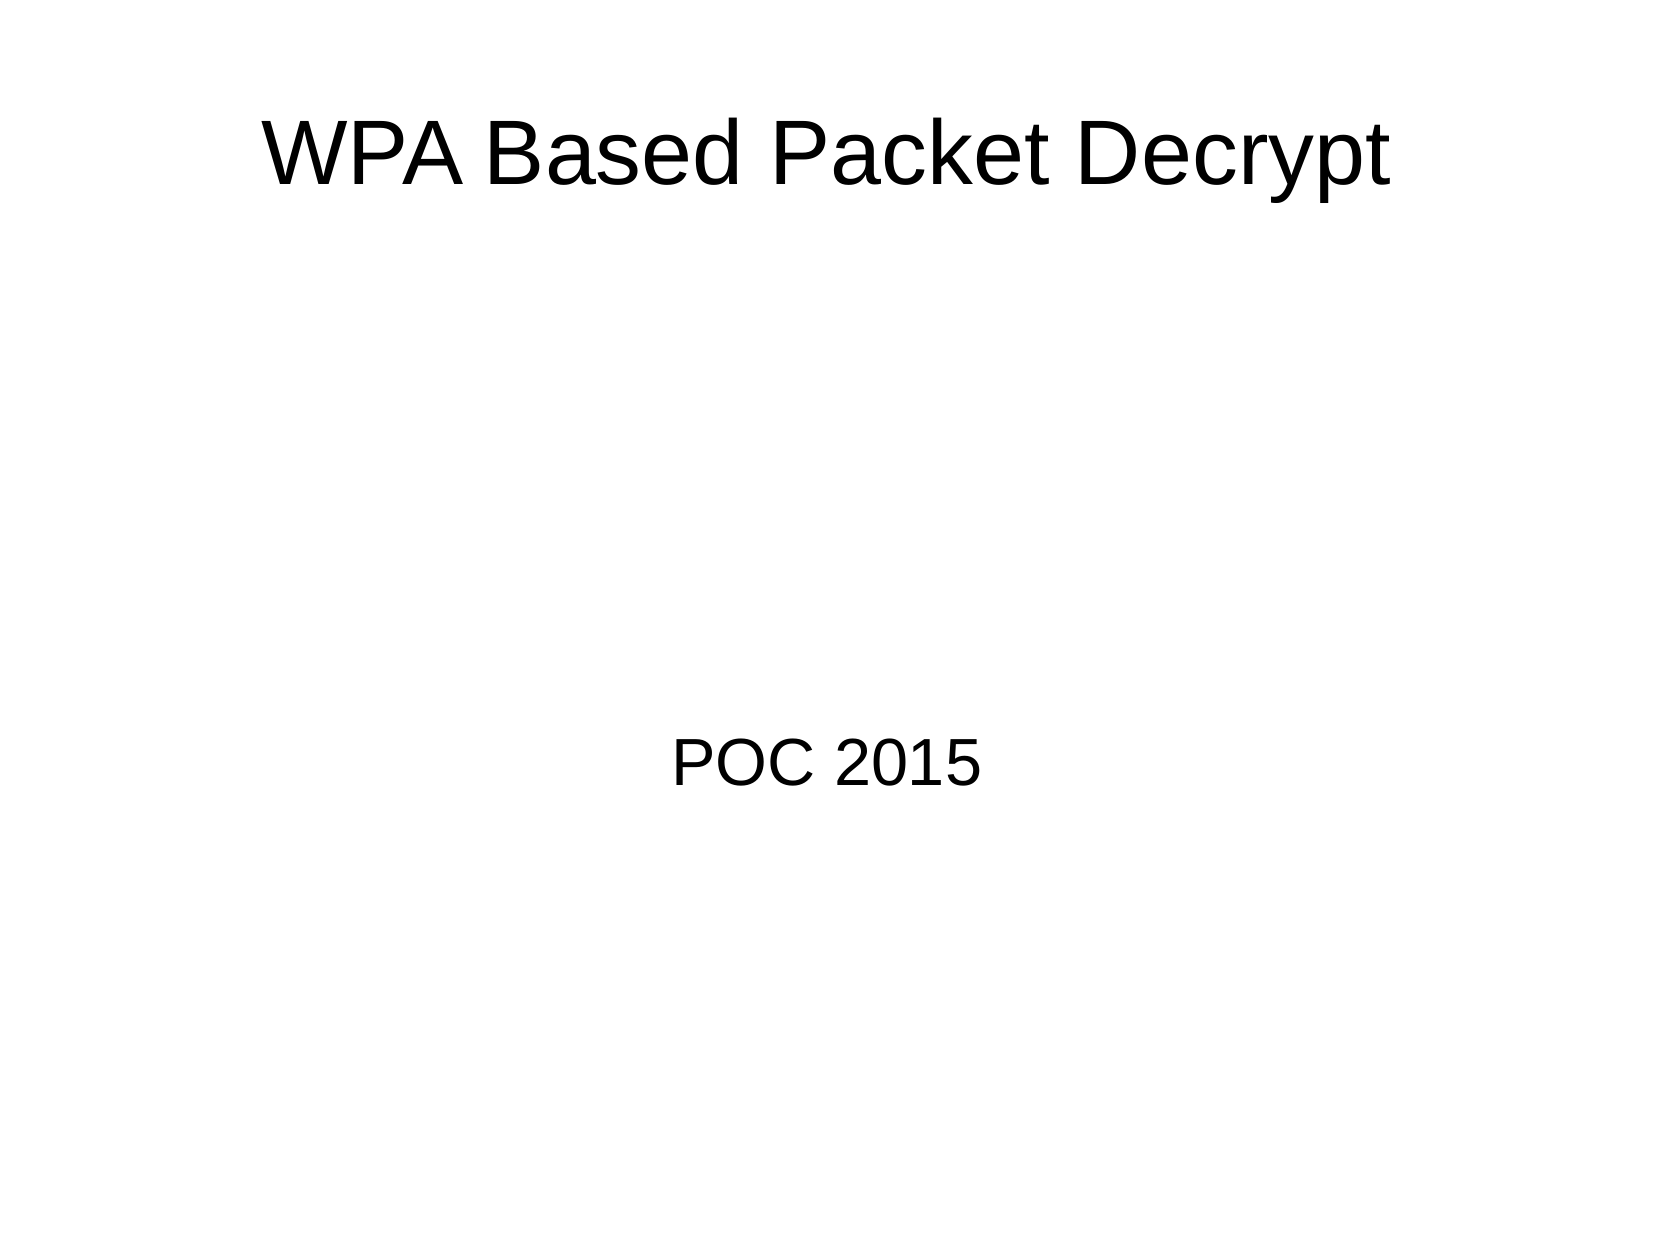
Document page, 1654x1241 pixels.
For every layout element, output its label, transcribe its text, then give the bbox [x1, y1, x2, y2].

title WPA Based Packet Decrypt [82, 49, 1571, 257]
subtitle POC 2015 [82, 290, 1571, 1010]
